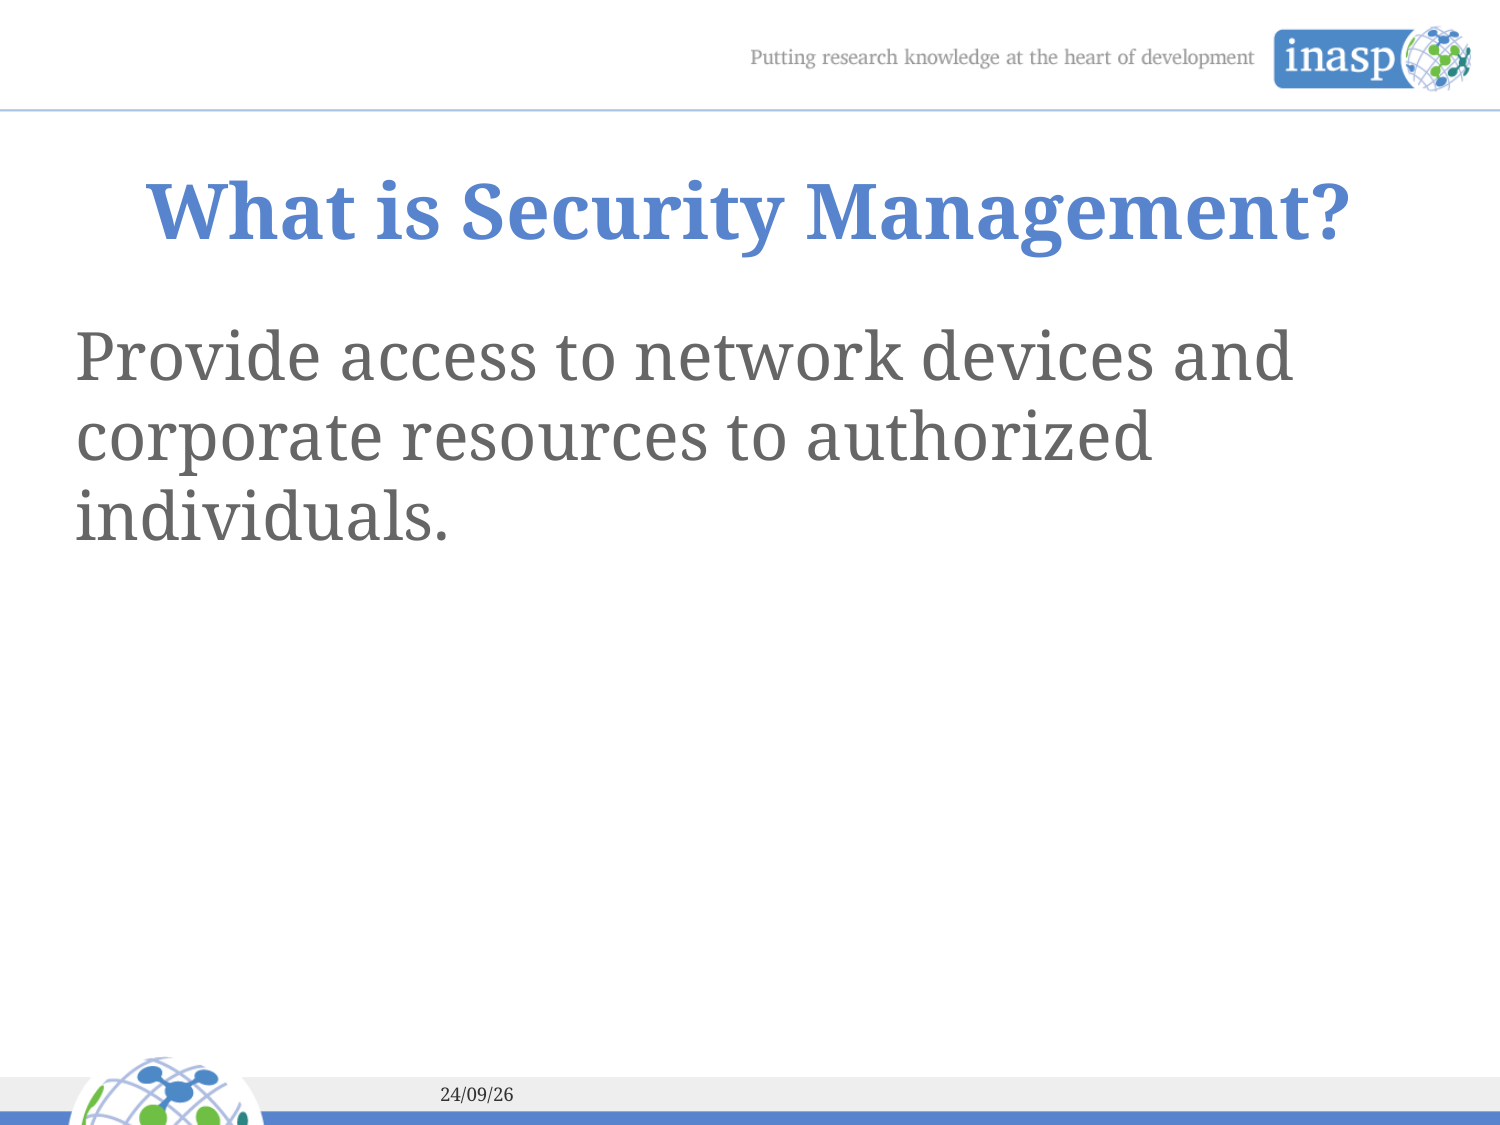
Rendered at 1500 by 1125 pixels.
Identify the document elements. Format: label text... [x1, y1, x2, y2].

picture [0, 0, 1500, 1125]
title What is Security Management? [75, 129, 1426, 313]
list Provide access to network devices and corporate resources to authorized individuals. [75, 313, 1426, 967]
